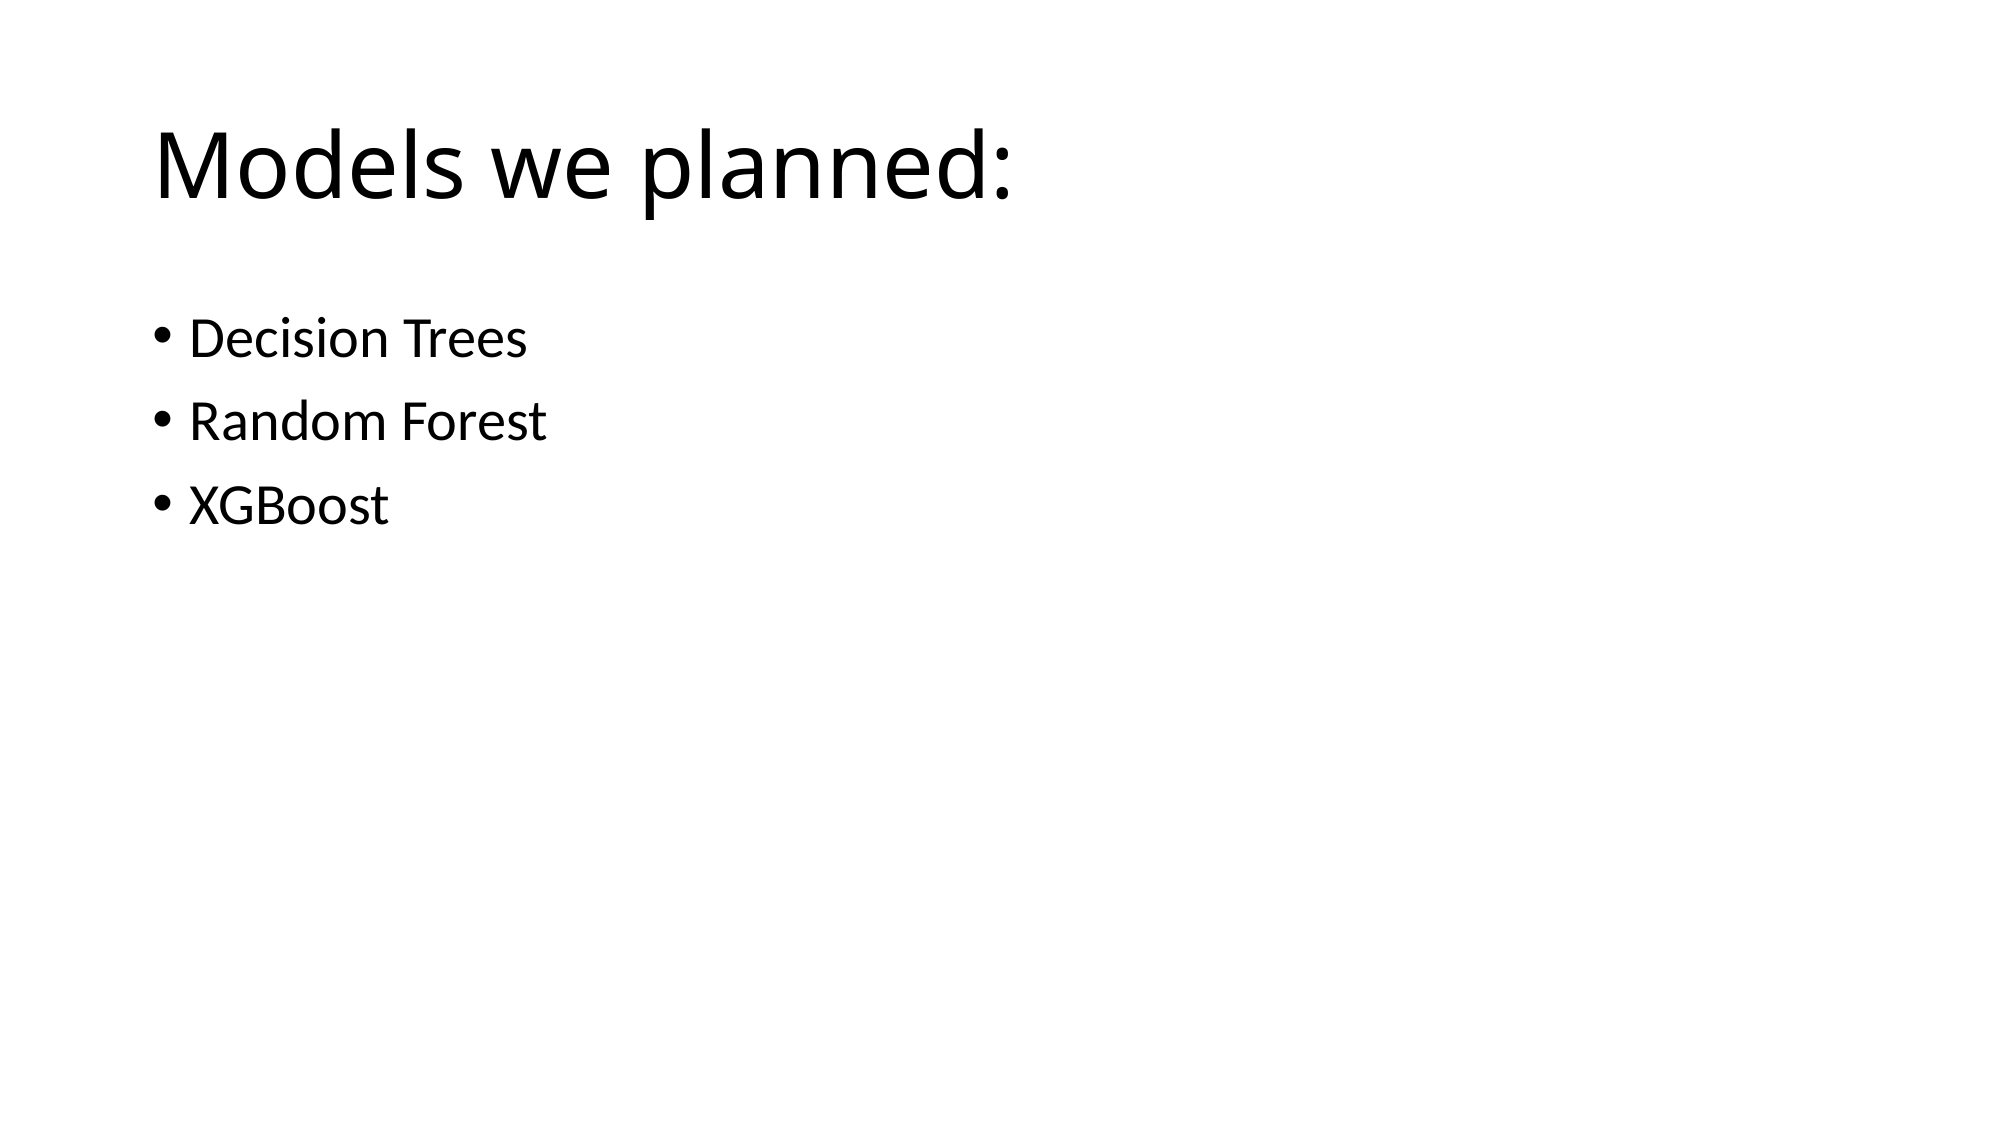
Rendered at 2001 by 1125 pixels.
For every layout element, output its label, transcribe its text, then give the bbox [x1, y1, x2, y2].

title Models we planned: [137, 59, 1863, 278]
list Decision Trees Random Forest XGBoost [137, 299, 1863, 1014]
